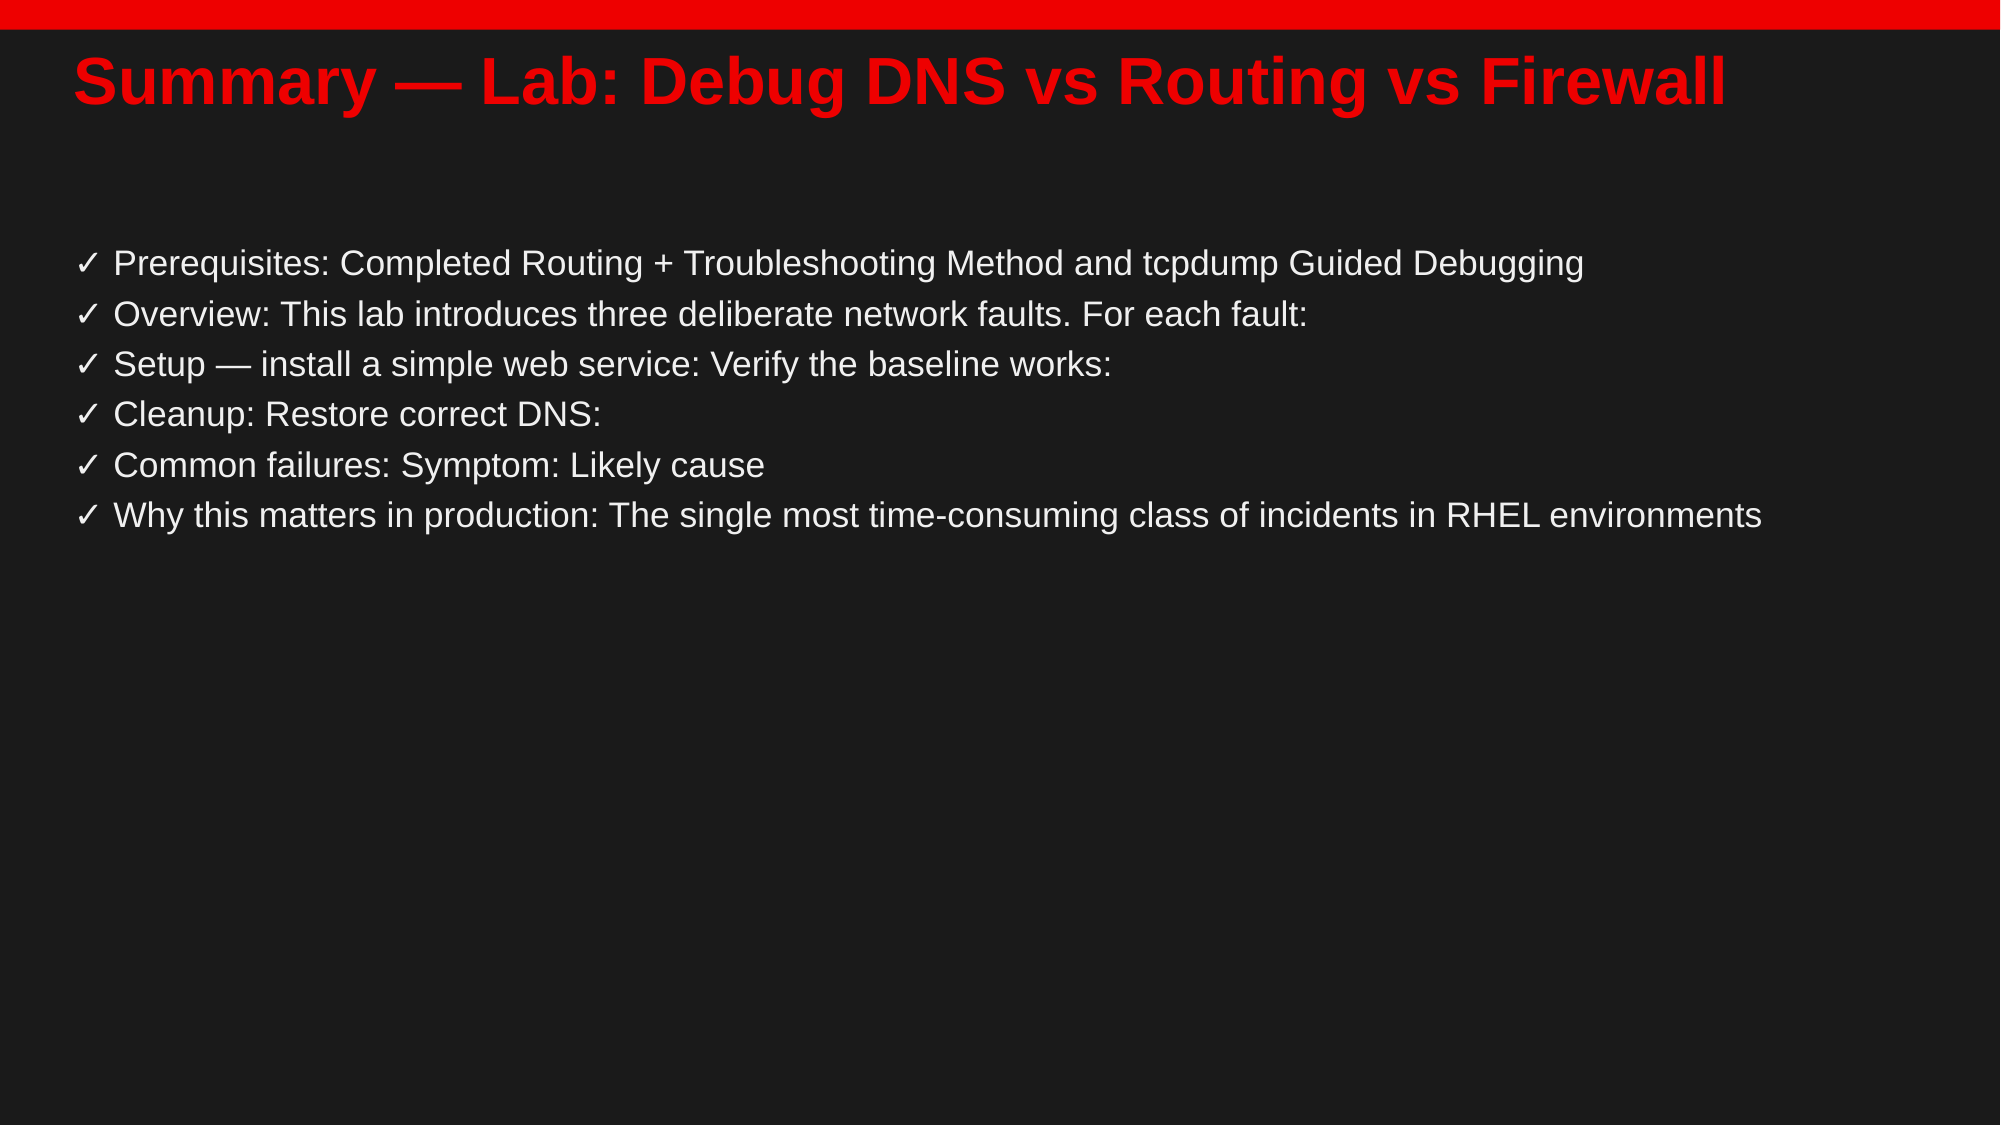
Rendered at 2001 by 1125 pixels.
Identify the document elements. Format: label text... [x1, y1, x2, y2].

text_box [0, 0, 2001, 30]
text_box ✓ Prerequisites: Completed Routing + Troubleshooting Method and tcpdump Guided Debugging ✓ Overview: This lab introduces three deliberate network faults. For each fault: ✓ Setup — install a simple web service: Verify the baseline works: ✓ Cleanup: Restore correct DNS: ✓ Common failures: Symptom: Likely cause ✓ Why this matters in production: The single most time-consuming class of incidents in RHEL environments [59, 236, 1942, 1037]
text_box Summary — Lab: Debug DNS vs Routing vs Firewall [59, 36, 1942, 208]
